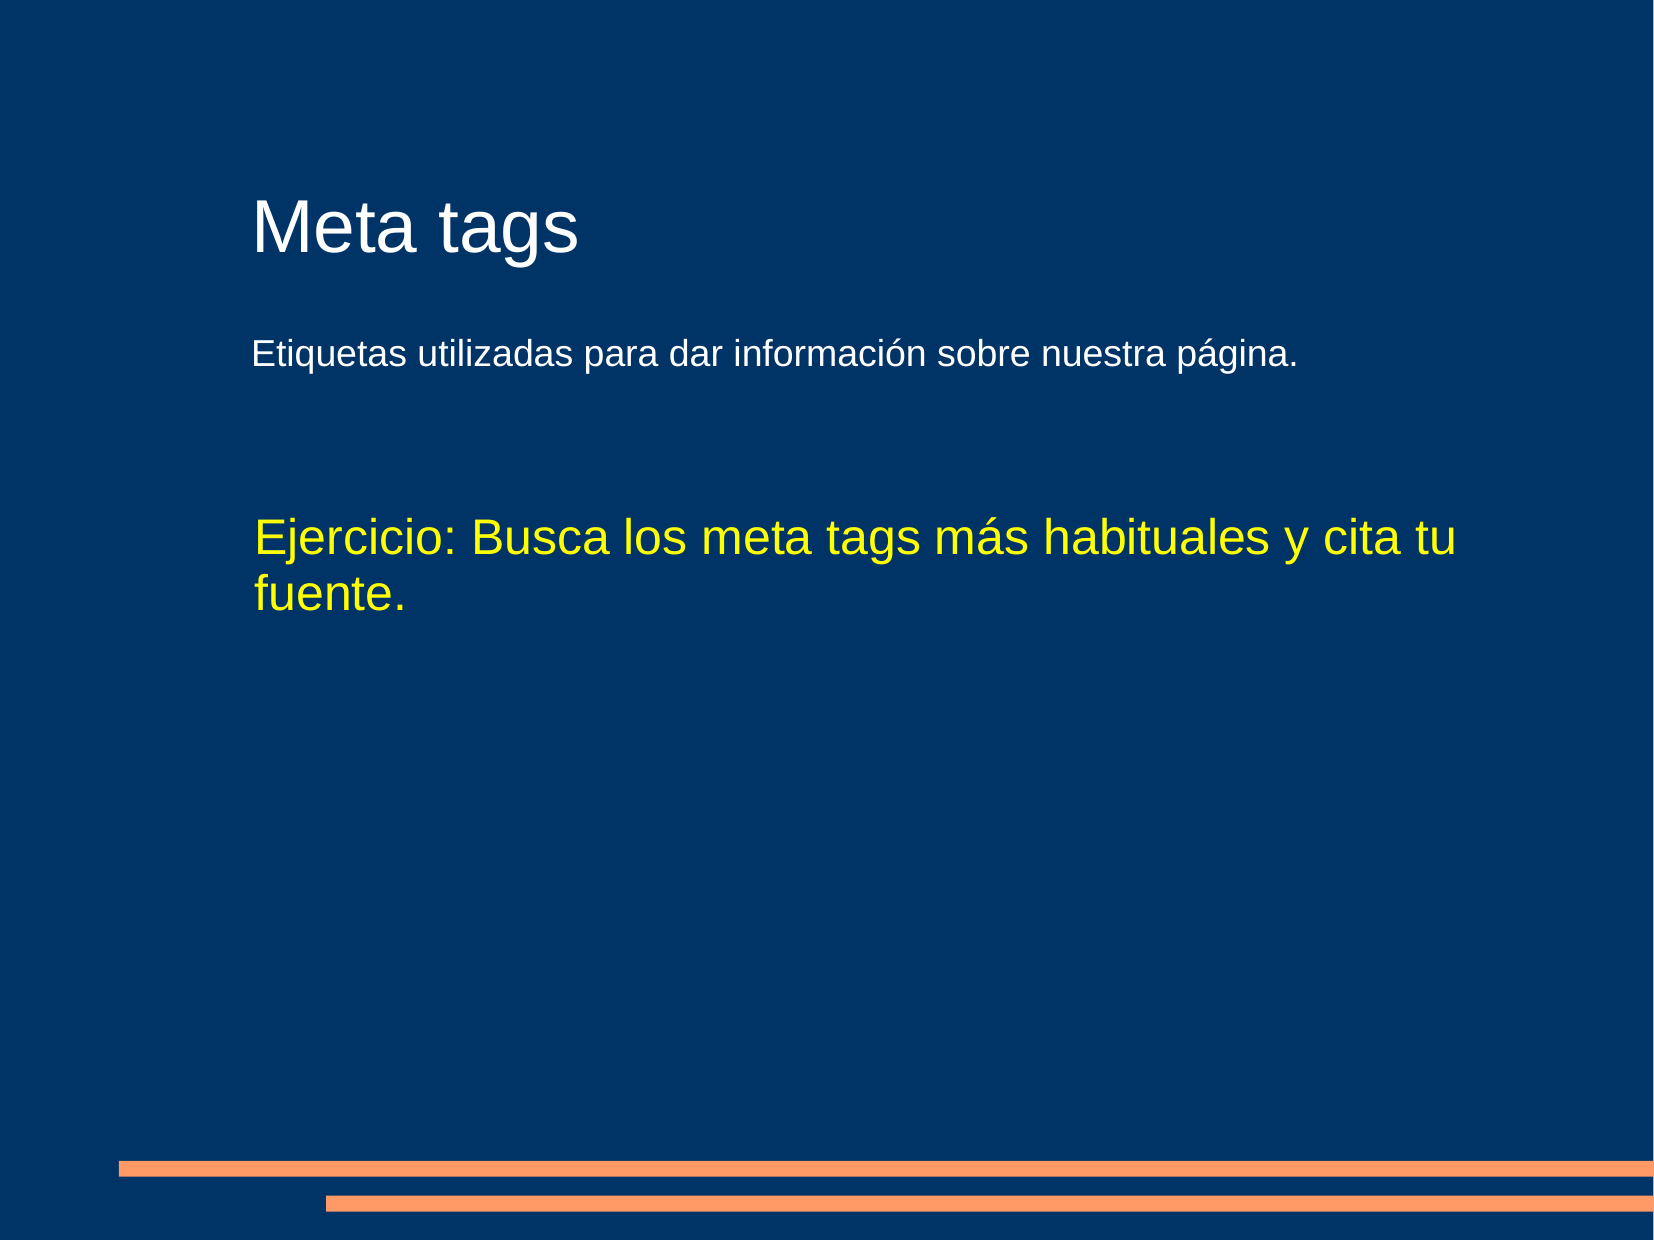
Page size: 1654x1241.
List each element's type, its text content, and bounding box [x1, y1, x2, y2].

text_box Meta tags [236, 177, 1595, 276]
text_box Etiquetas utilizadas para dar información sobre nuestra página. [236, 324, 1568, 550]
text_box Ejercicio: Busca los meta tags más habituales y cita tu fuente. [240, 501, 1536, 652]
